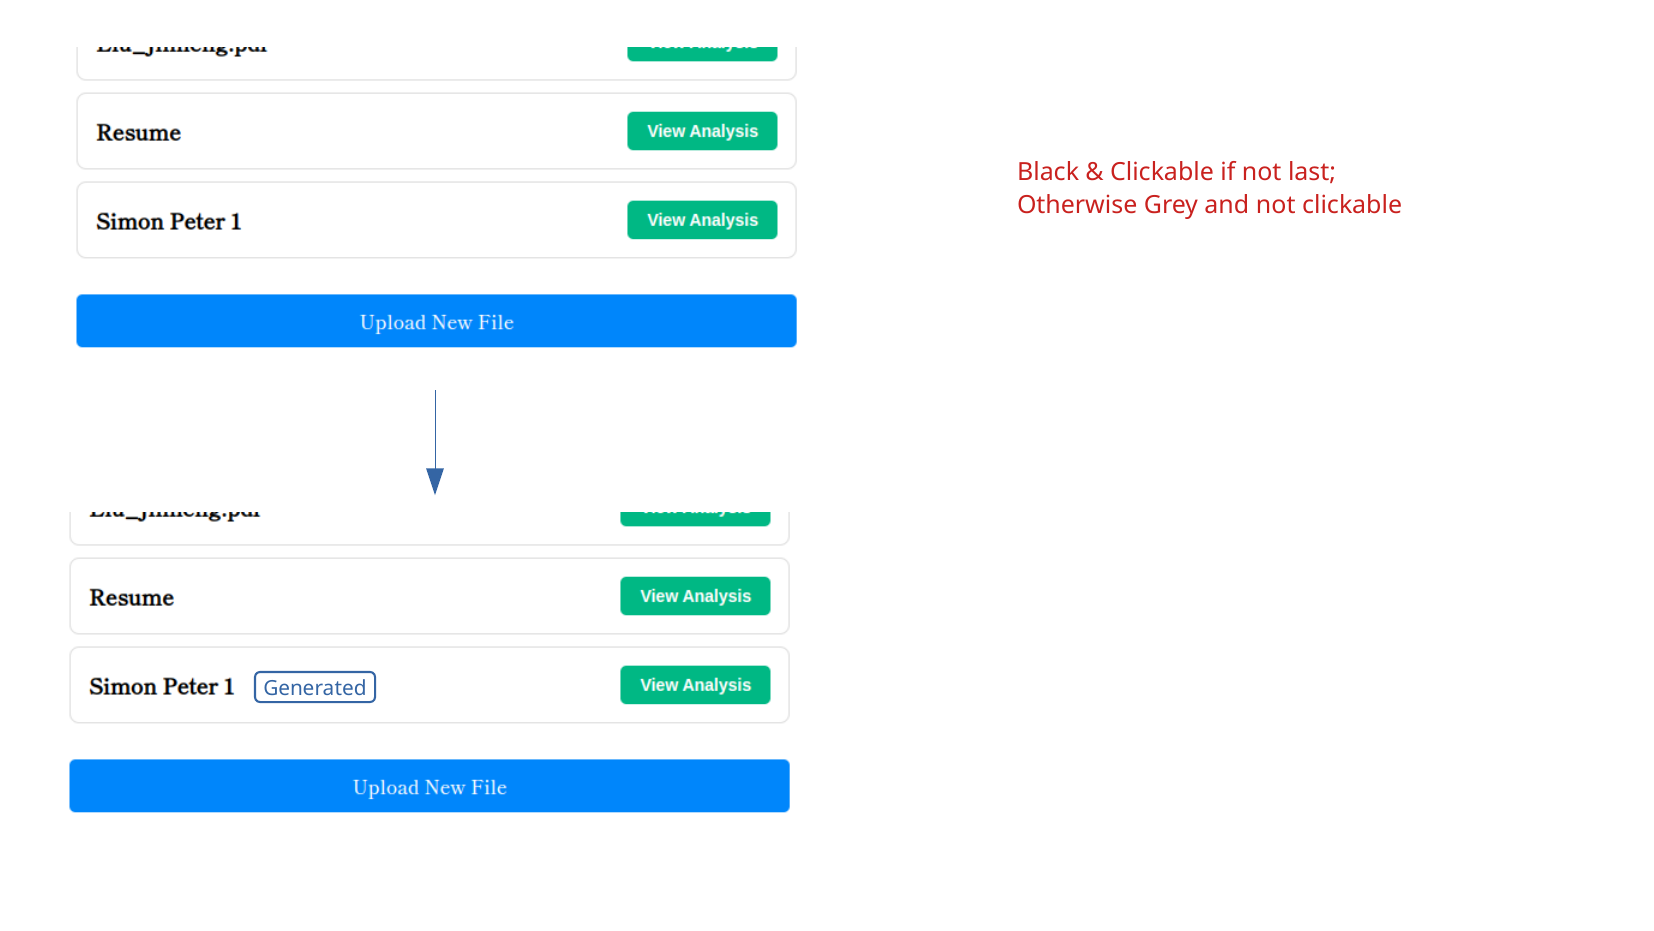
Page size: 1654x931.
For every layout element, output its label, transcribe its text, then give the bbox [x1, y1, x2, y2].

text_box Generated [255, 671, 376, 703]
picture [67, 47, 811, 376]
picture [60, 512, 803, 841]
text_box Black & Clickable if not last; Otherwise Grey and not clickable [1002, 145, 1406, 217]
